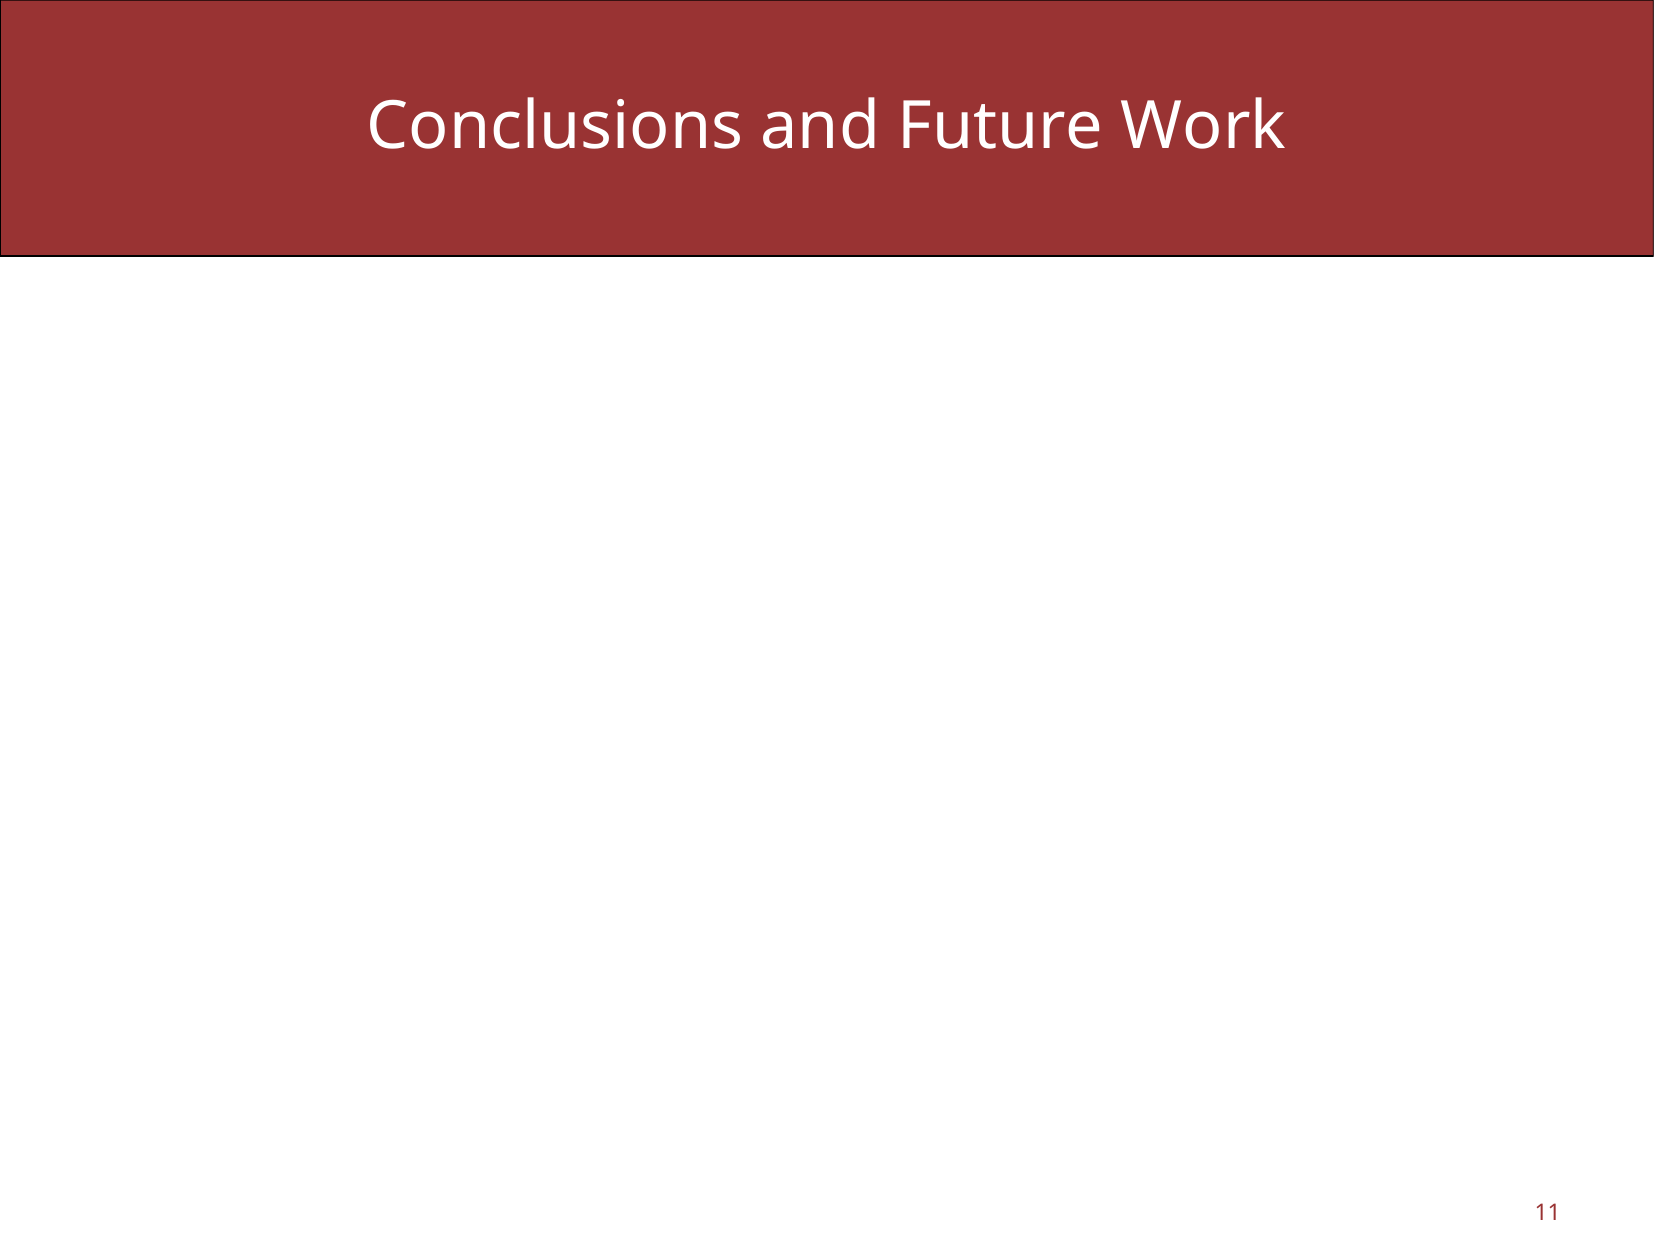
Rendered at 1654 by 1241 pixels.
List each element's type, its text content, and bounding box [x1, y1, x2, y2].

title Conclusions and Future Work [121, 83, 1534, 162]
